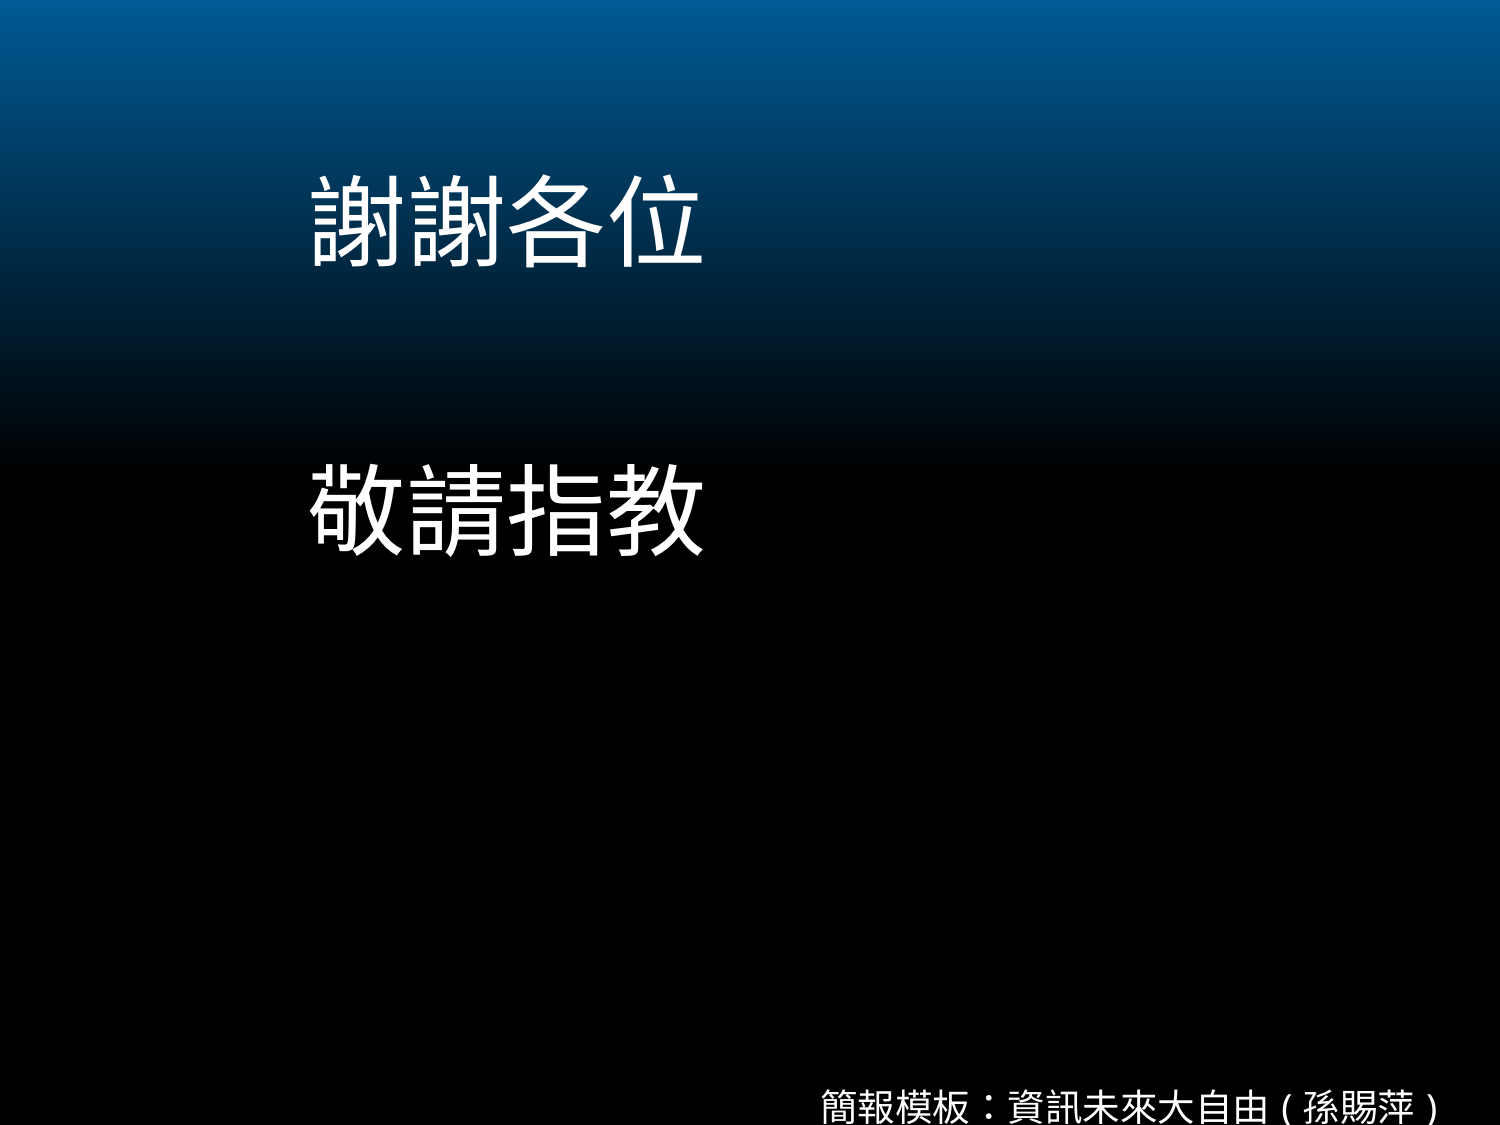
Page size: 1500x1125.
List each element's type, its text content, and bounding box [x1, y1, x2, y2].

title 謝謝各位 敬請指教 [291, 130, 747, 591]
text_box 簡報模板：資訊未來大自由(孫賜萍) [805, 1070, 1480, 1125]
